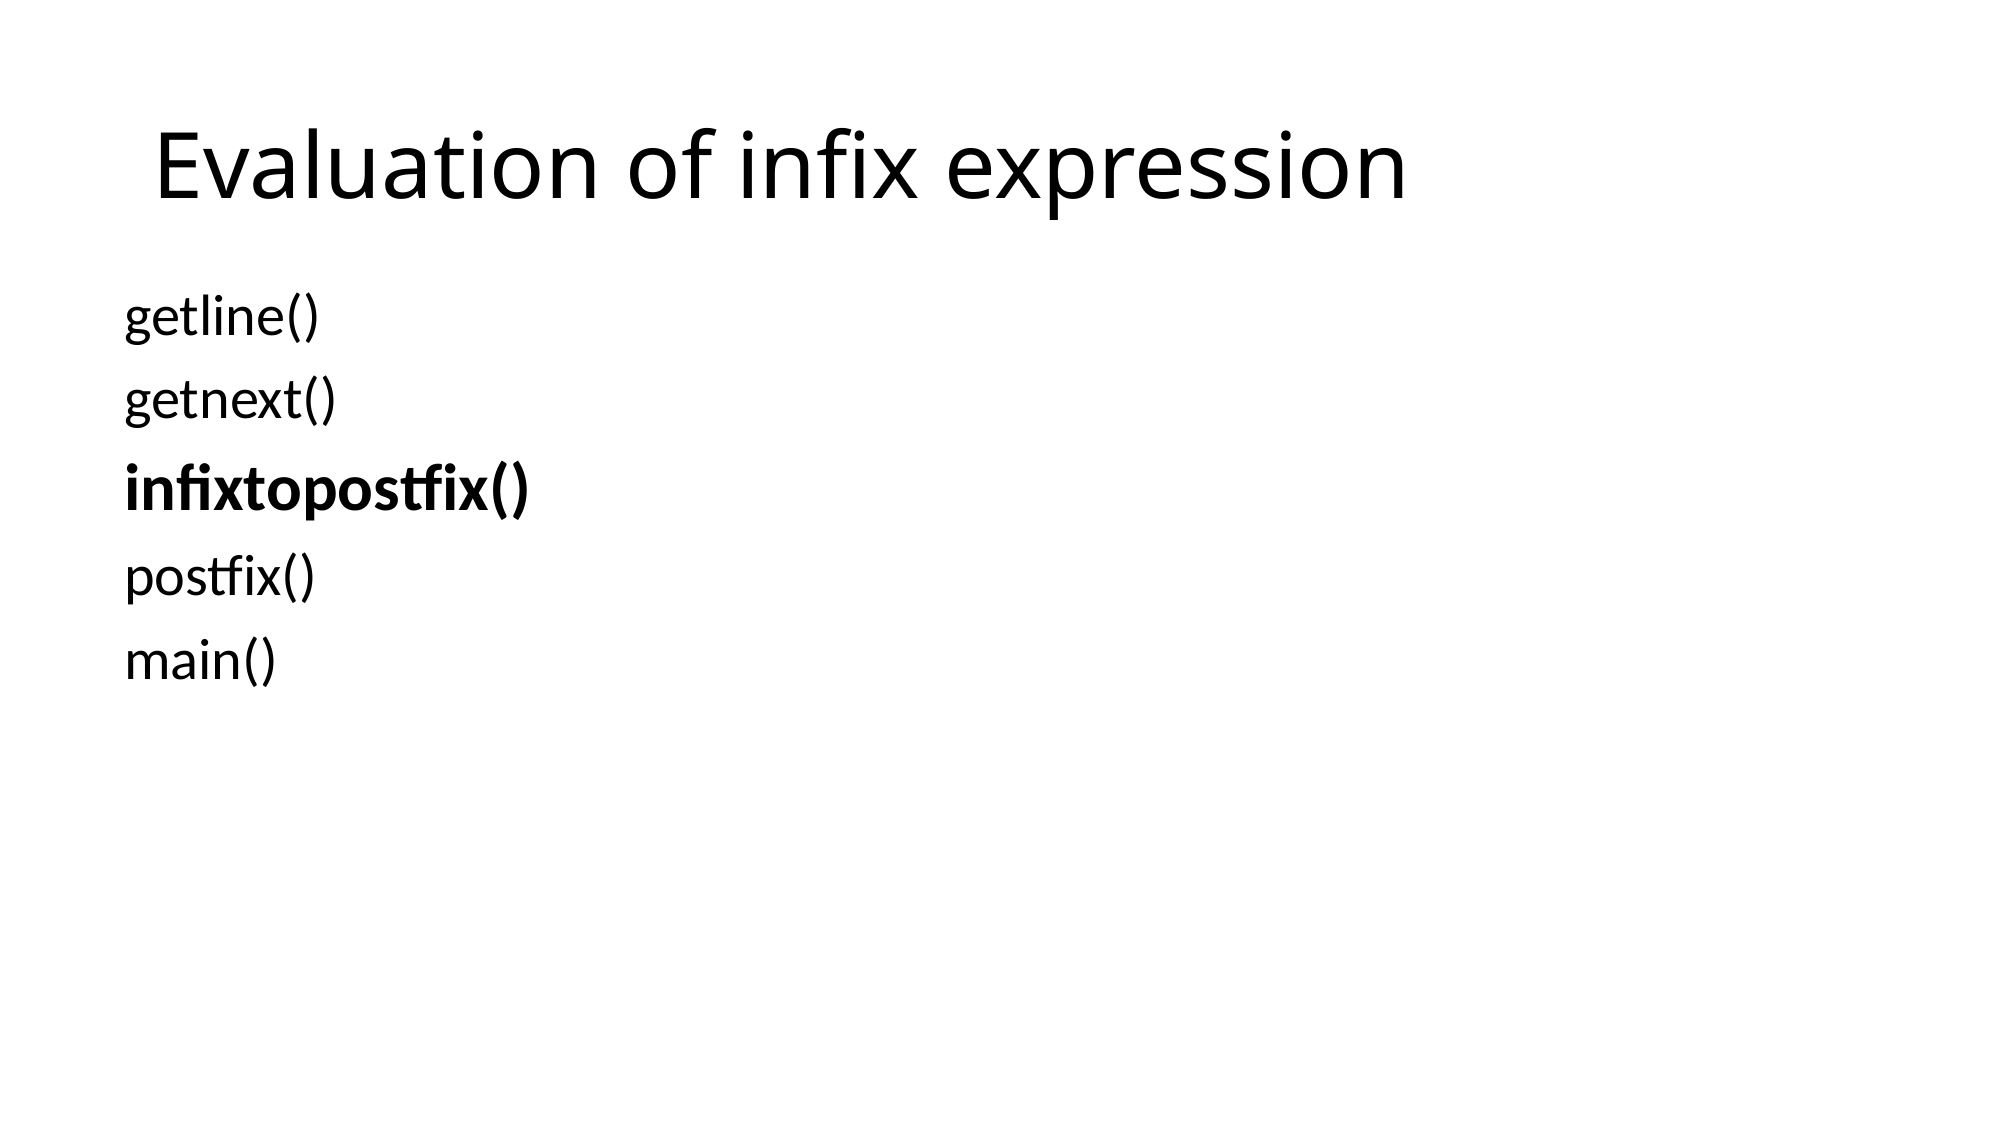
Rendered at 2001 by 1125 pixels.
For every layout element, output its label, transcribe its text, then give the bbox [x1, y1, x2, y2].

list getline() getnext() infixtopostfix() postfix() main() [109, 277, 1835, 992]
title Evaluation of infix expression [137, 59, 1863, 278]
